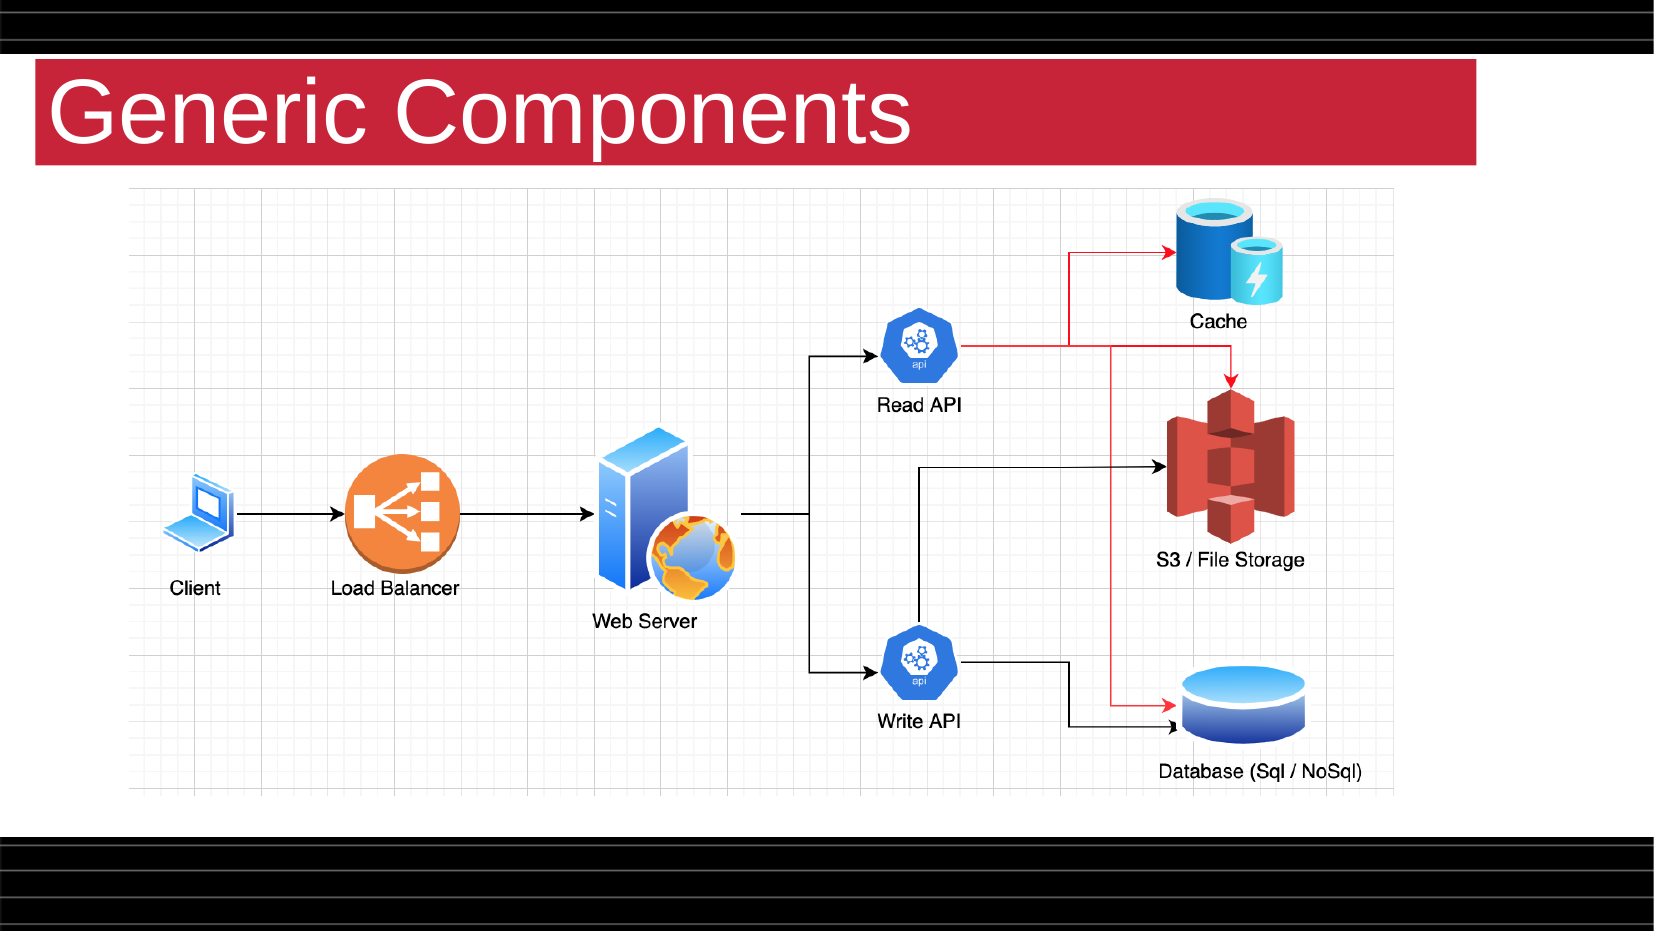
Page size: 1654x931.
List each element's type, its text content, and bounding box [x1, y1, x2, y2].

title Generic Components [35, 59, 1477, 166]
picture [129, 188, 1394, 796]
picture [0, 837, 1654, 931]
picture [0, 0, 1654, 54]
